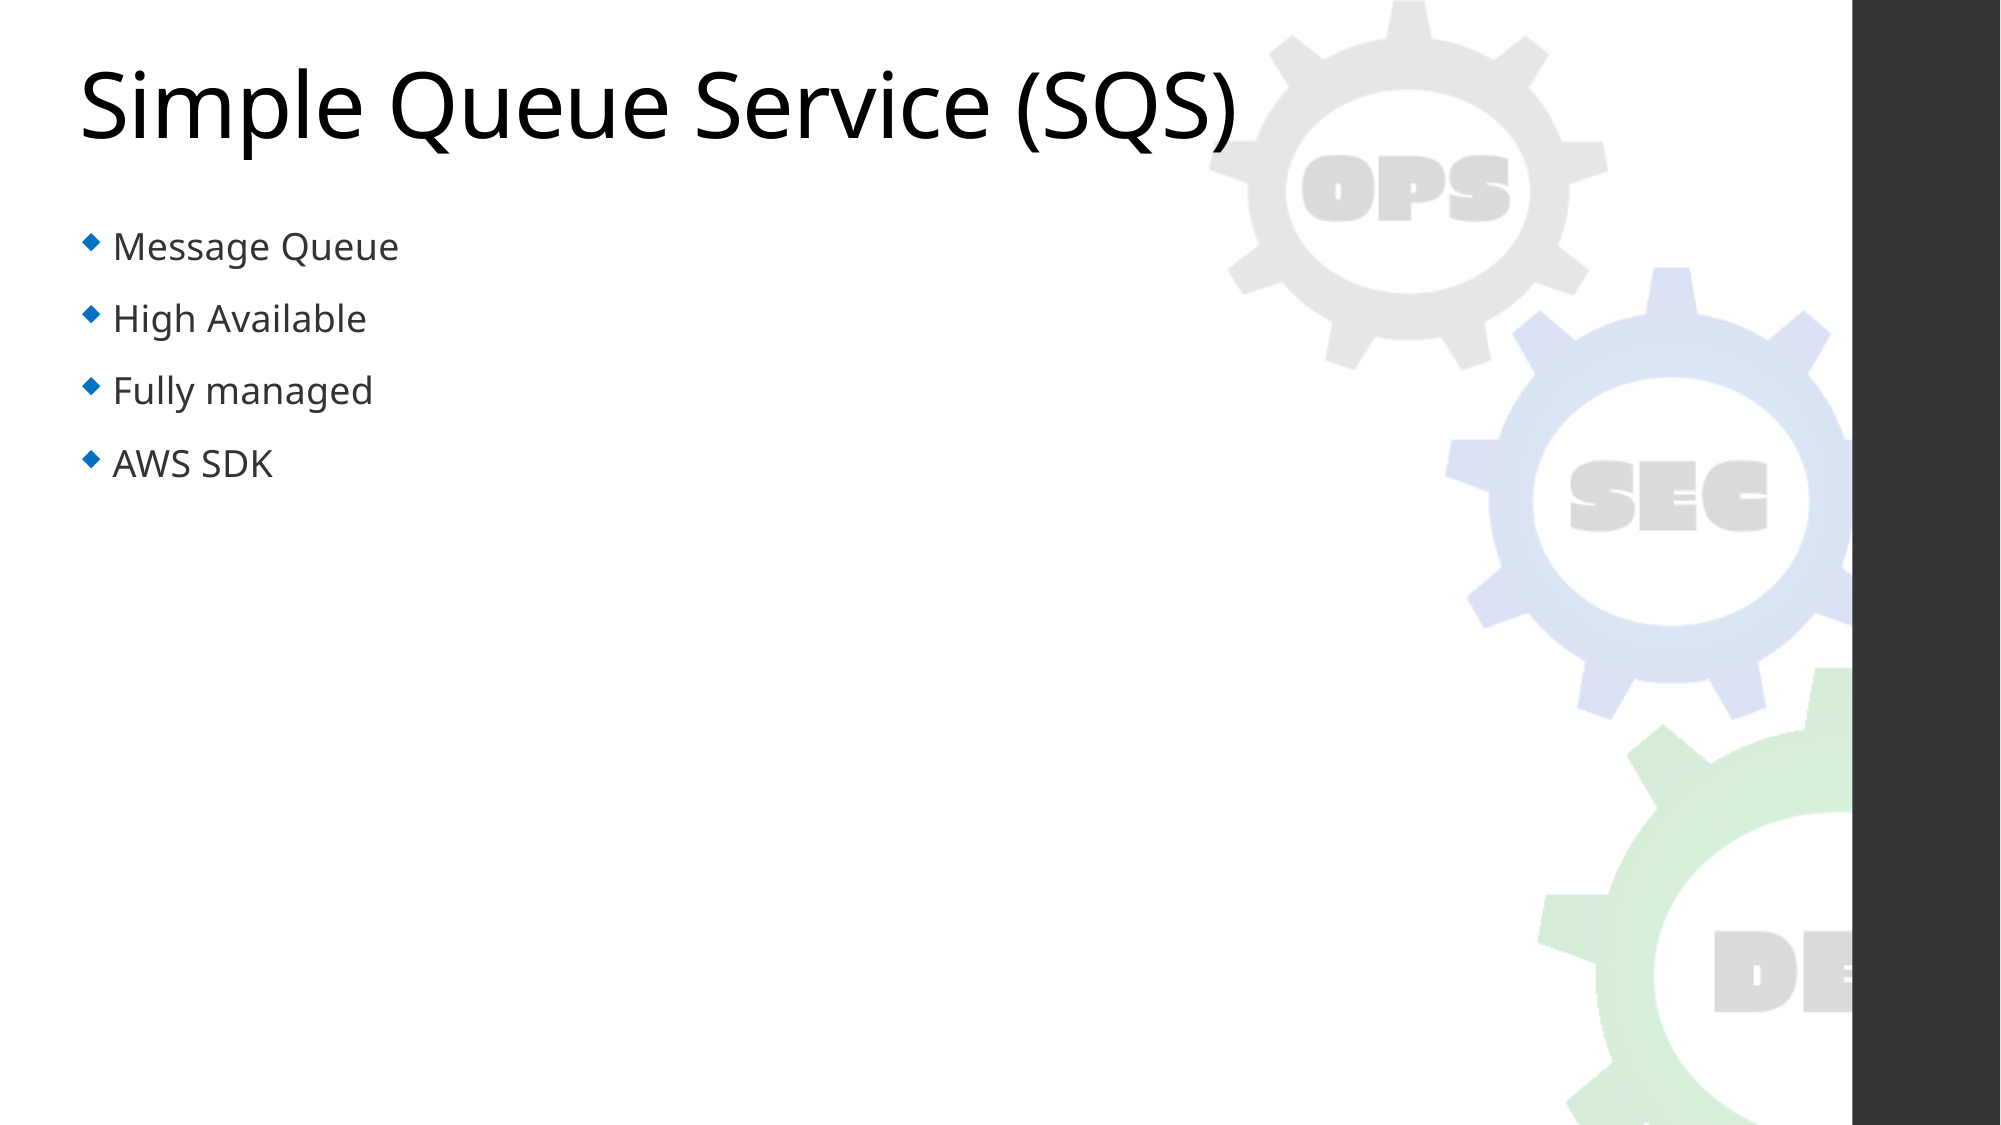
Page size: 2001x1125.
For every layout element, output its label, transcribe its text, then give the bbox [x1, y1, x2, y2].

title Simple Queue Service (SQS) [64, 33, 1797, 166]
list Message Queue High Available Fully managed AWS SDK [67, 218, 1801, 1094]
